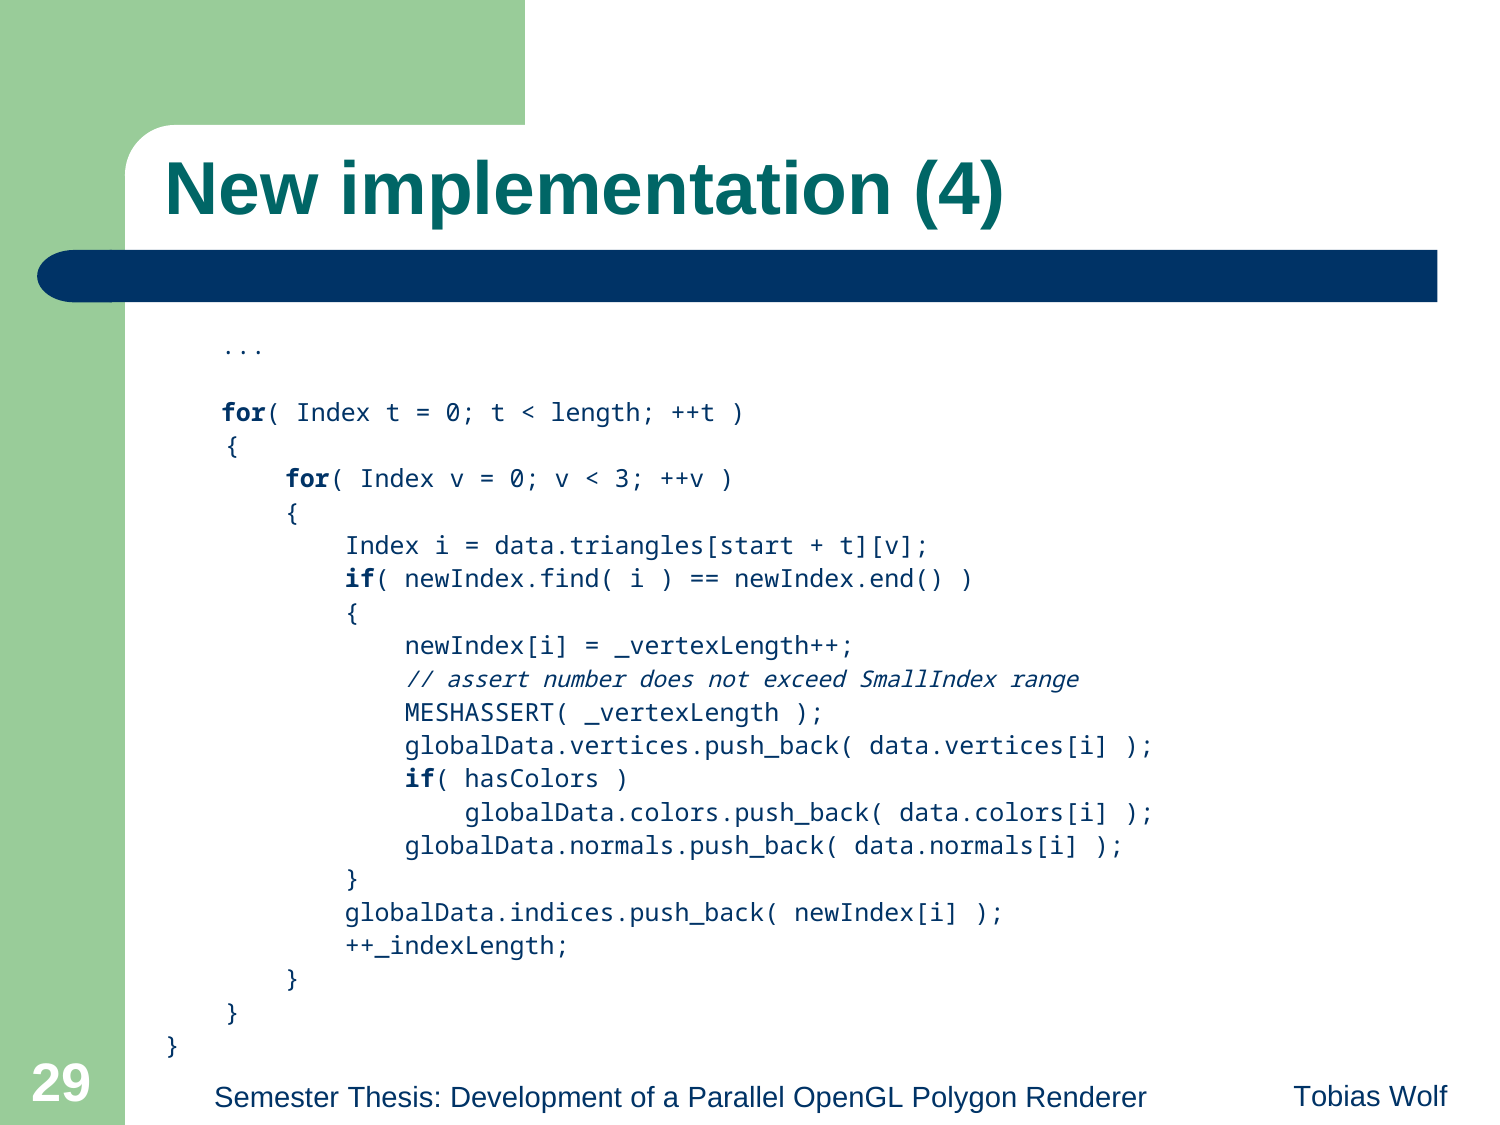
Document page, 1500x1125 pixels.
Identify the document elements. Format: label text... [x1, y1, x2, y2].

list ... for( Index t = 0; t < length; ++t ) { for( Index v = 0; v < 3; ++v ) { Index i = data.triangles[start + t][v]; if( newIndex.find( i ) == newIndex.end() ) { newIndex[i] = _vertexLength++; // assert number does not exceed SmallIndex range MESHASSERT( _vertexLength ); globalData.vertices.push_back( data.vertices[i] ); if( hasColors ) globalData.colors.push_back( data.colors[i] ); globalData.normals.push_back( data.normals[i] ); } globalData.indices.push_back( newIndex[i] ); ++_indexLength; } } } [149, 324, 1463, 1001]
title New implementation (4) [149, 124, 1463, 238]
